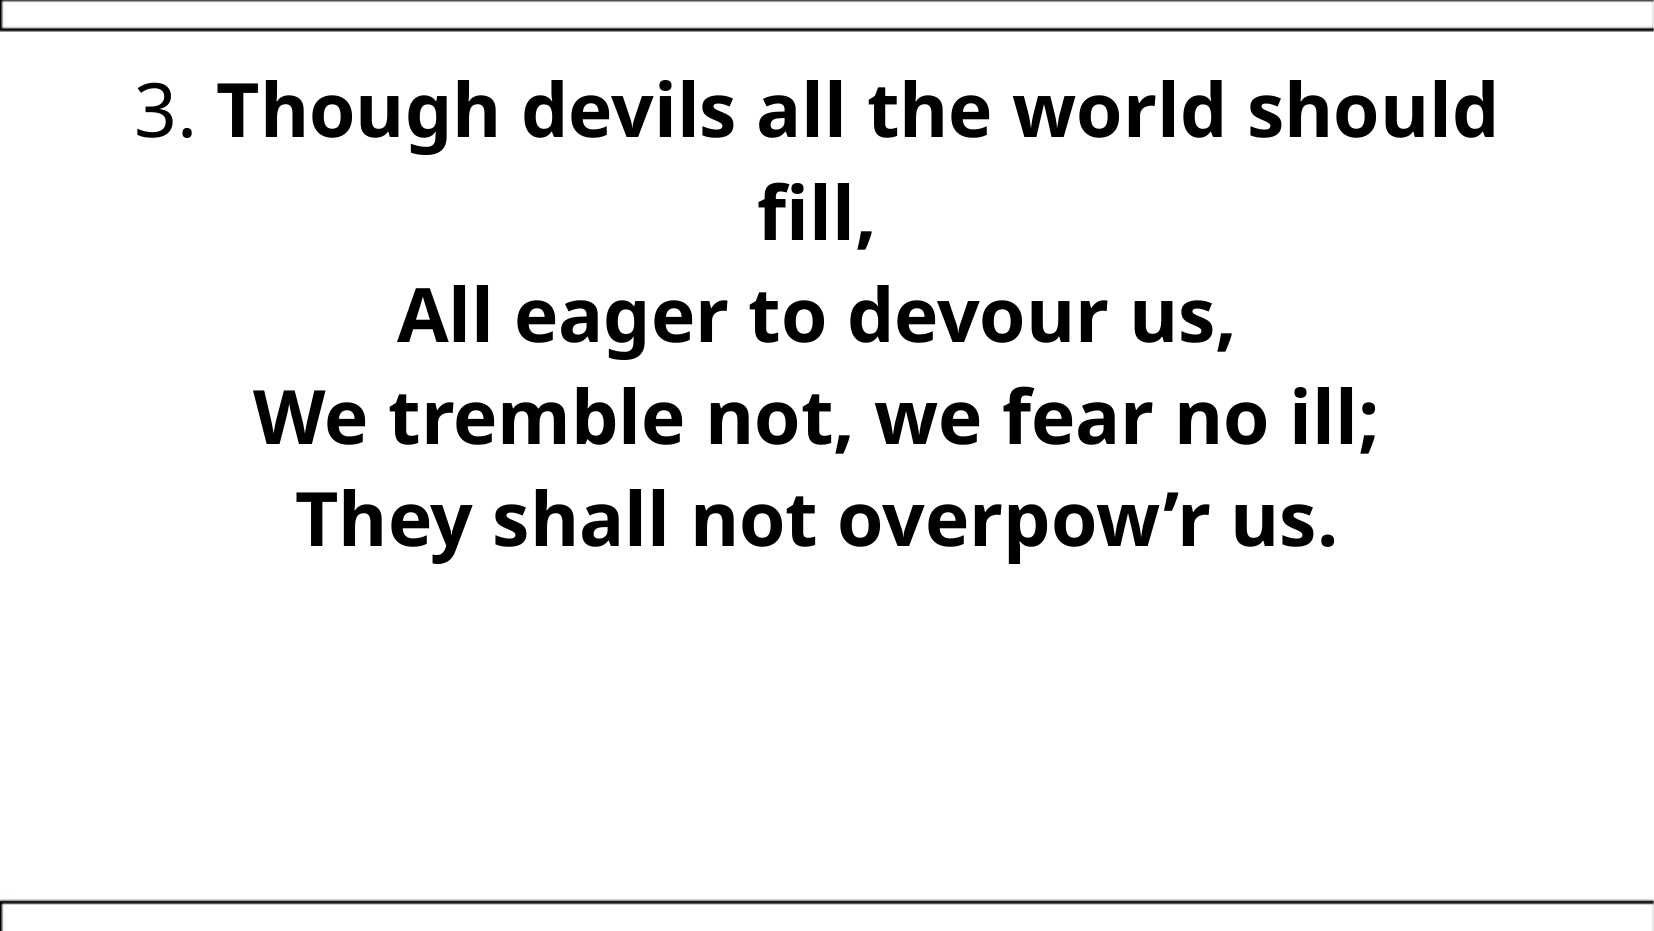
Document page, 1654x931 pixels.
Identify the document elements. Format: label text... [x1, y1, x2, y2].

picture [0, 0, 1654, 931]
text_box 3. Though devils all the world should fill, All eager to devour us, We tremble not, we fear no ill; They shall not overpow’r us. [75, 50, 1561, 465]
